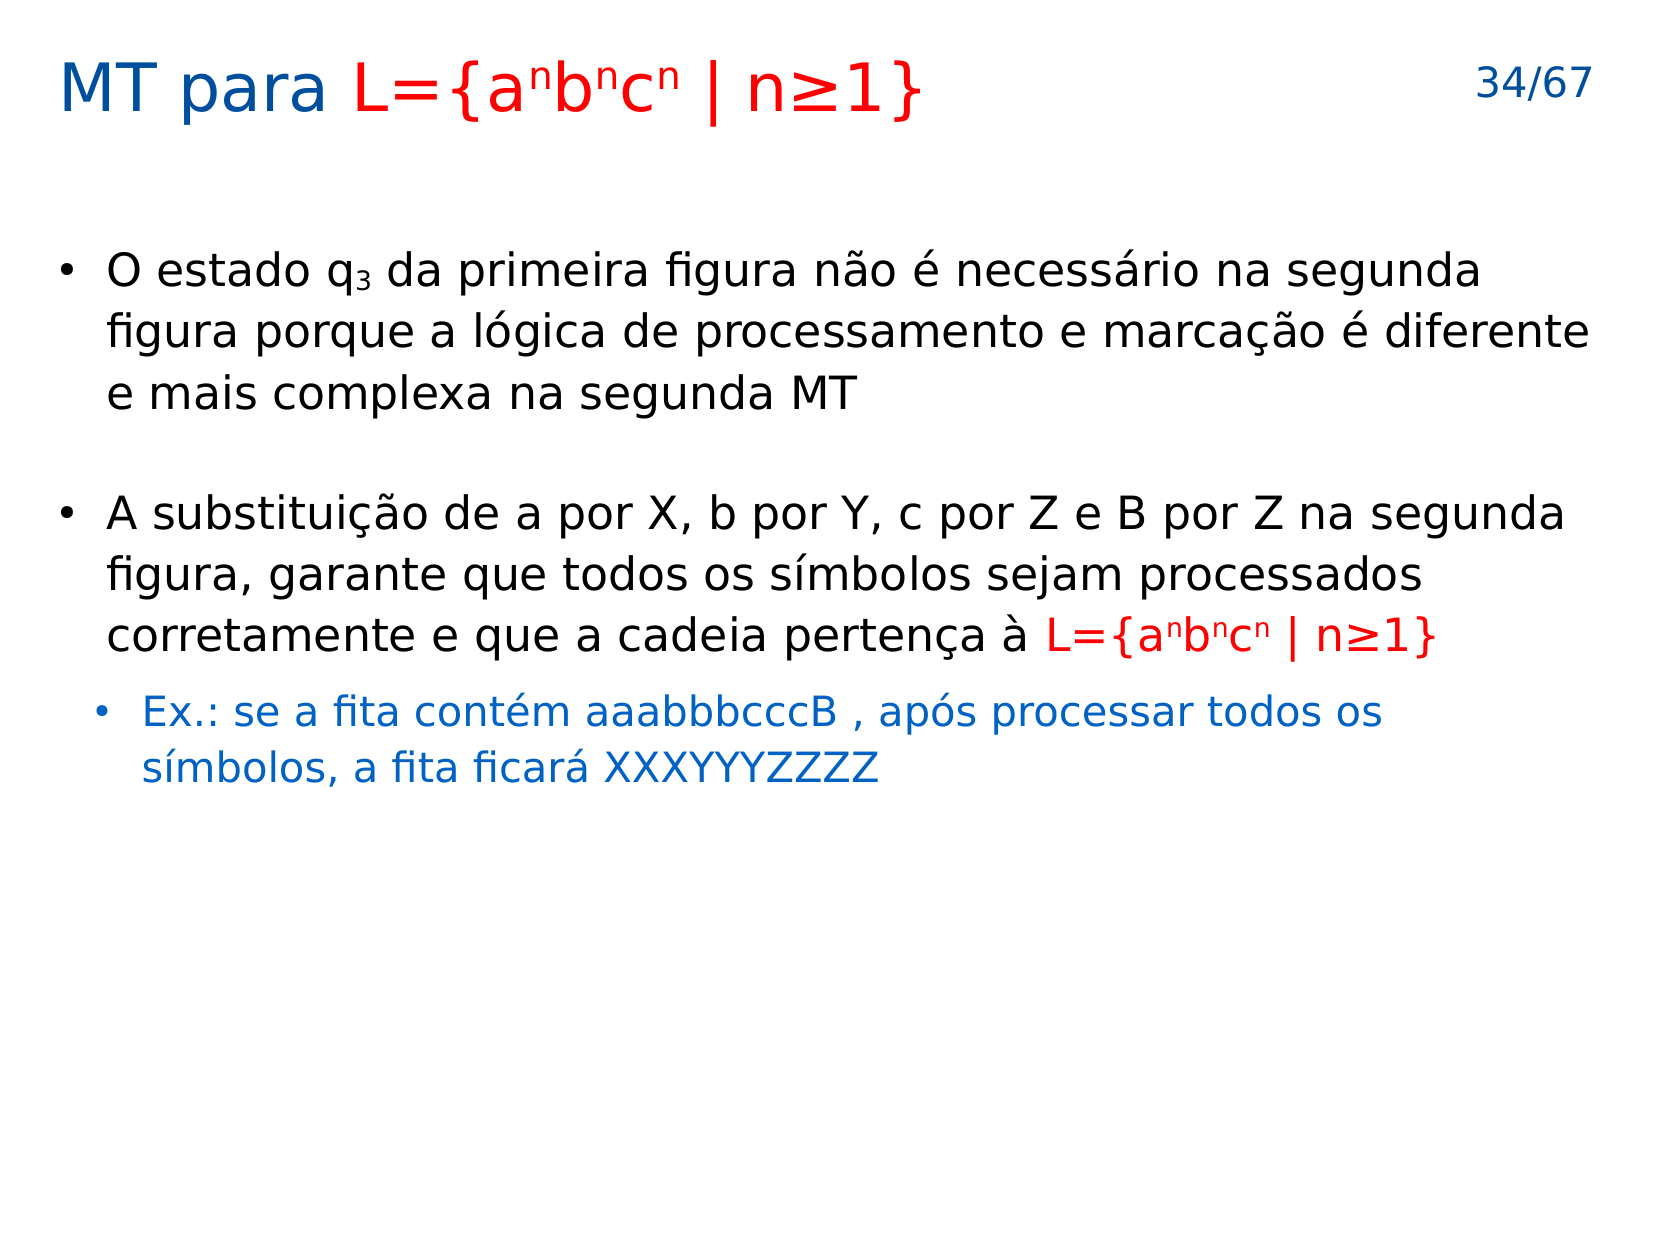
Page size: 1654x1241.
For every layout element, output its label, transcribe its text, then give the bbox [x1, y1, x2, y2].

list O estado q3 da primeira figura não é necessário na segunda figura porque a lógica de processamento e marcação é diferente e mais complexa na segunda MT A substituição de a por X, b por Y, c por Z e B por Z na segunda figura, garante que todos os símbolos sejam processados corretamente e que a cadeia pertença à L={anbncn | n≥1} Ex.: se a fita contém aaabbbcccB , após processar todos os símbolos, a fita ficará XXXYYYZZZZ [59, 236, 1595, 1211]
title MT para L={anbncn | n≥1} [59, 29, 1625, 148]
